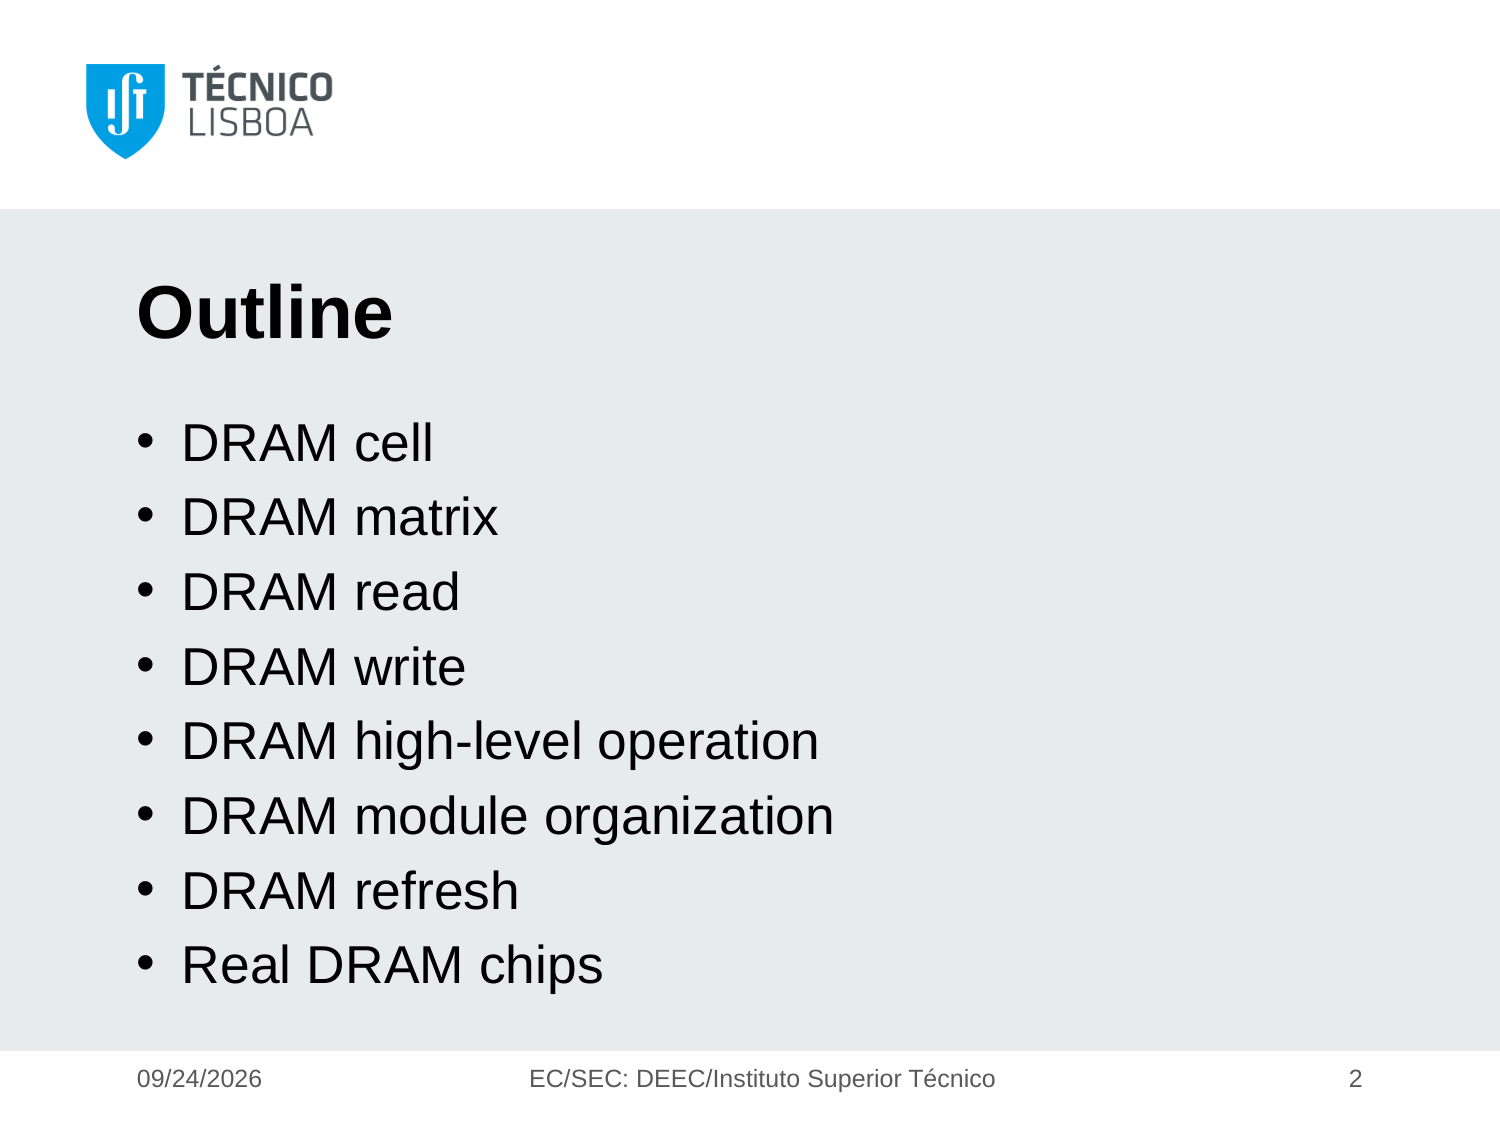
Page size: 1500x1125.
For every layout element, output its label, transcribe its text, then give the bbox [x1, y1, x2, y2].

list DRAM cell DRAM matrix DRAM read DRAM write DRAM high-level operation DRAM module organization DRAM refresh Real DRAM chips [121, 400, 1378, 1005]
picture [0, 0, 1500, 1125]
footer EC/SEC: DEEC/Instituto Superior Técnico [512, 1052, 1021, 1103]
title Outline [121, 237, 1378, 381]
slide_number <number> [1077, 1052, 1378, 1103]
slide_number 12/03/2020 [121, 1052, 425, 1103]
